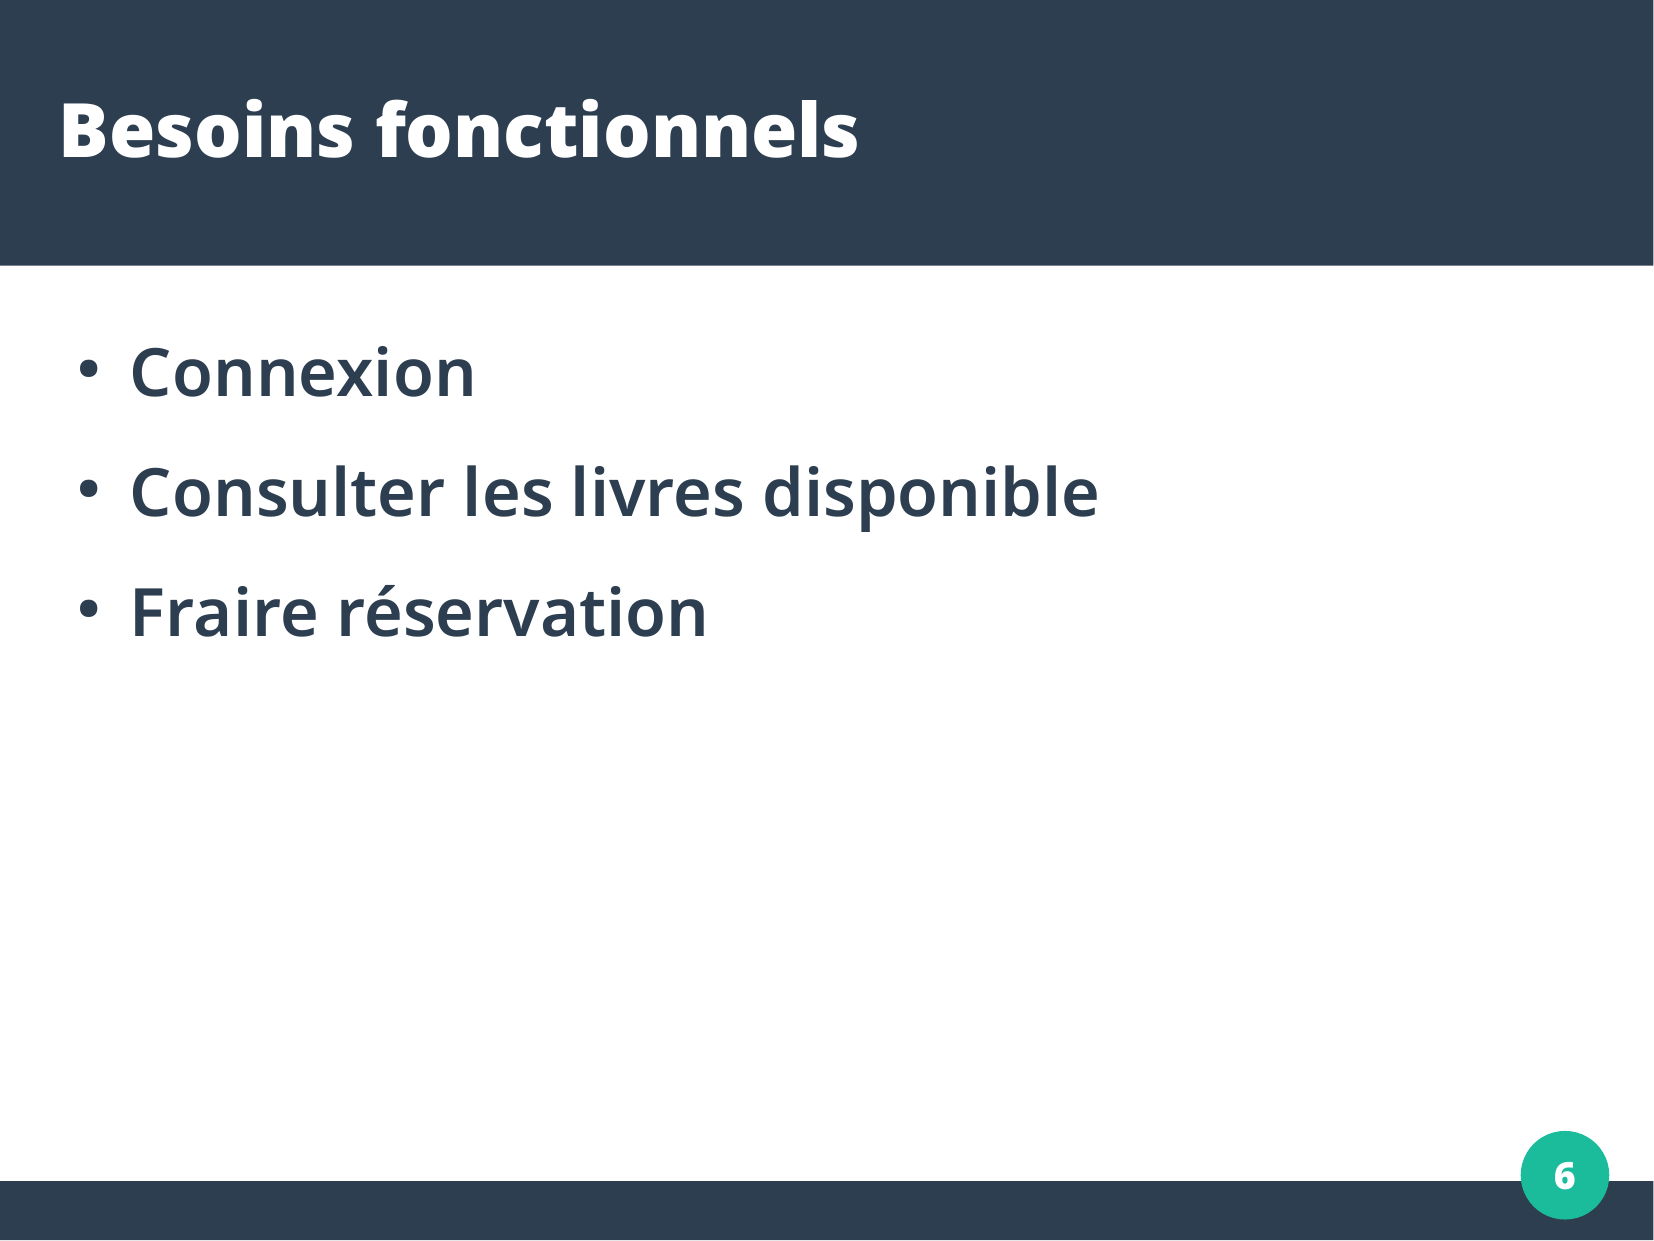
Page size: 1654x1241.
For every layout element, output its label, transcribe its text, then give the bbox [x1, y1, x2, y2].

title Besoins fonctionnels [59, 49, 1595, 207]
list Connexion Consulter les livres disponible Fraire réservation [59, 324, 1595, 1152]
